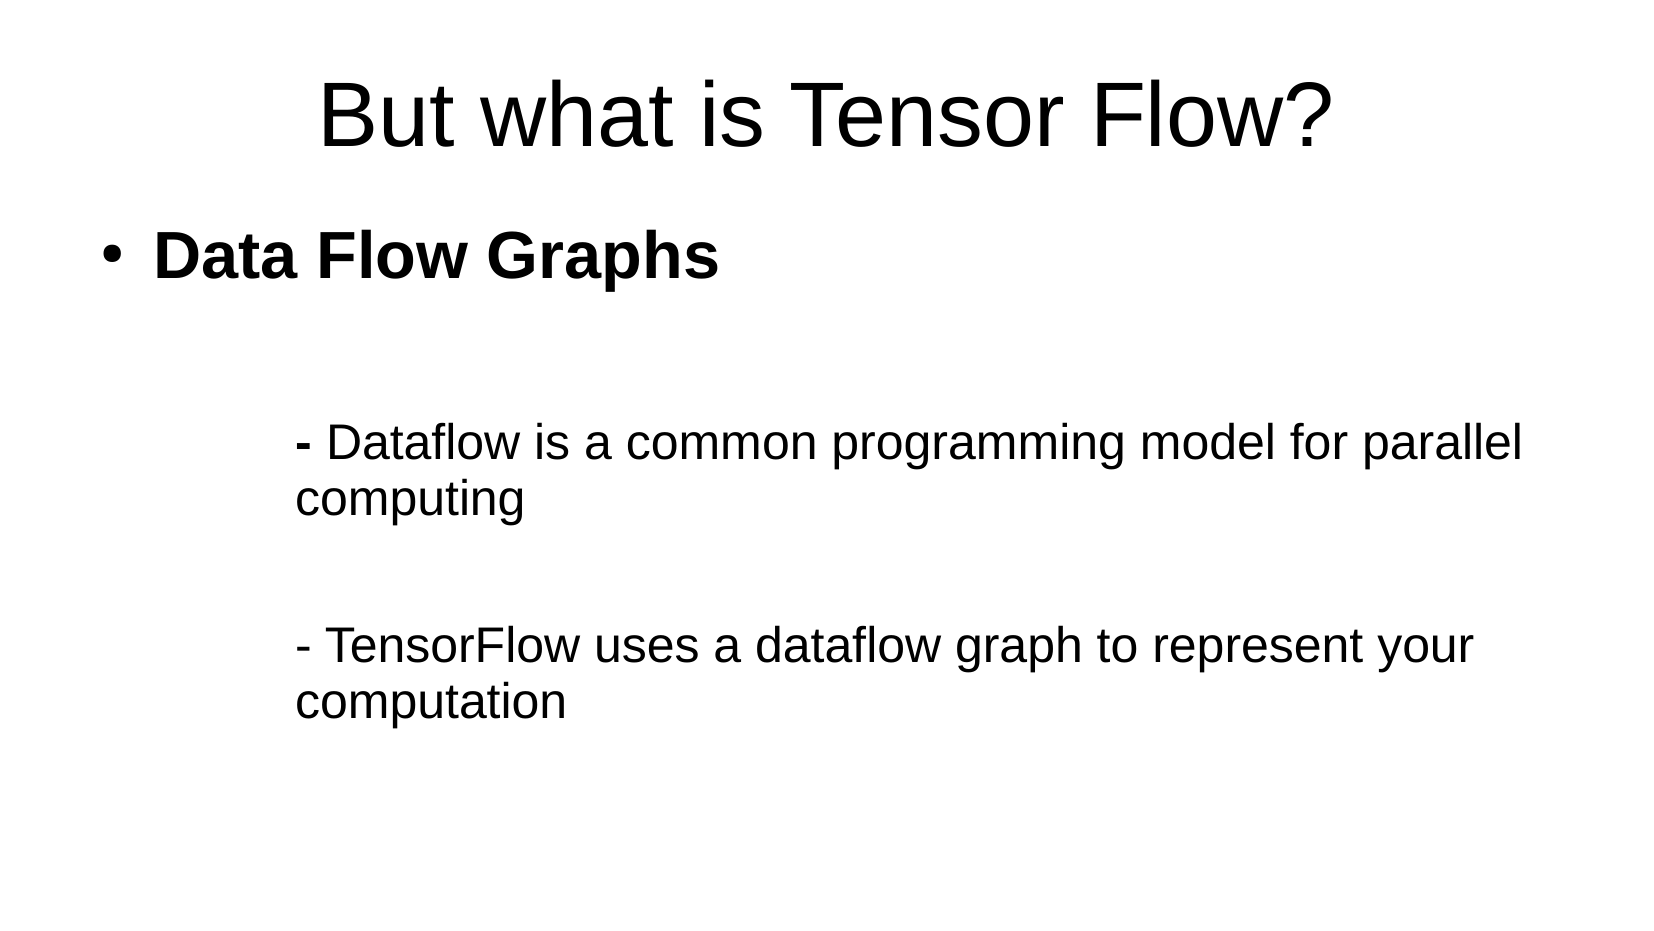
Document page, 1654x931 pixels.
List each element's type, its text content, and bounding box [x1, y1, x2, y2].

title But what is Tensor Flow? [82, 37, 1571, 193]
list Data Flow Graphs - Dataflow is a common programming model for parallel computing - TensorFlow uses a dataflow graph to represent your computation [82, 217, 1571, 758]
